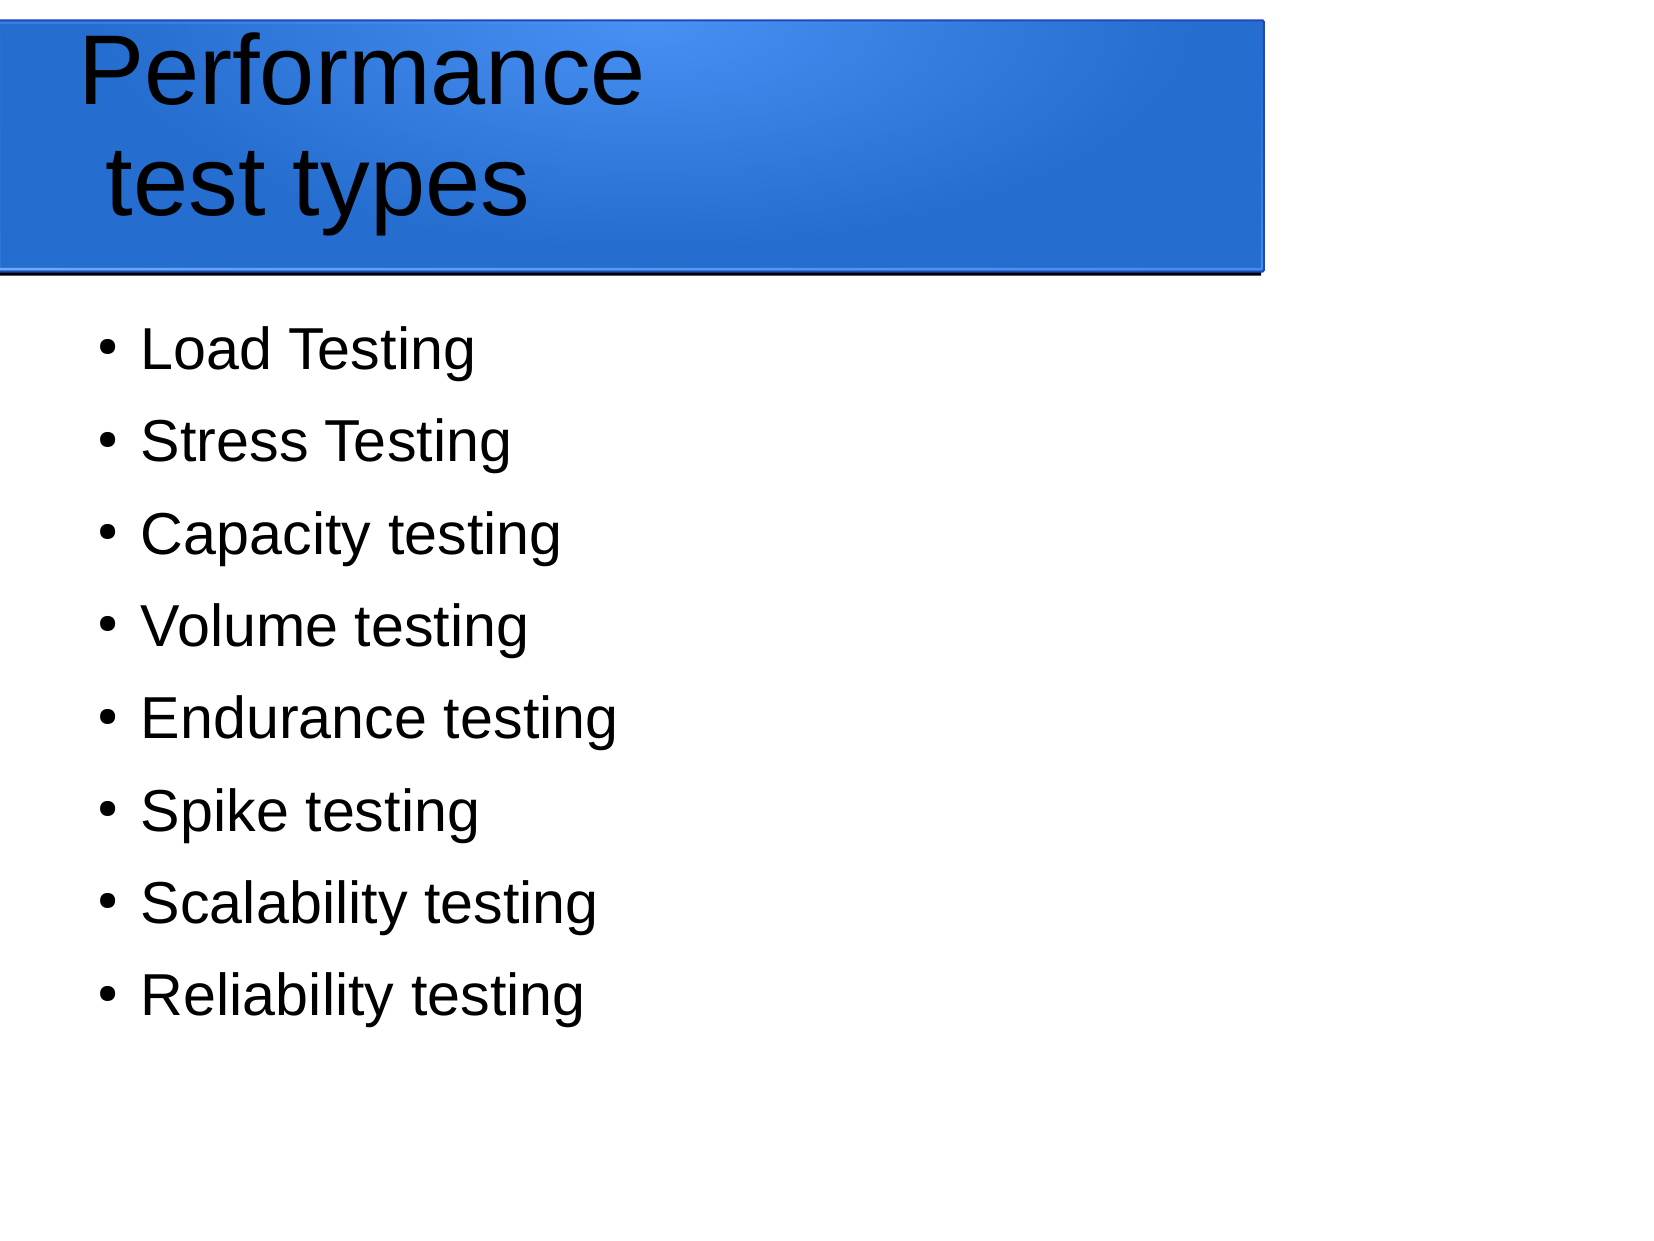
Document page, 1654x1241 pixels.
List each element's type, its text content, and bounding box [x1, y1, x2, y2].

list Load Testing Stress Testing Capacity testing Volume testing Endurance testing Spike testing Scalability testing Reliability testing [82, 315, 1571, 1036]
title Performance test types [78, 15, 1231, 348]
